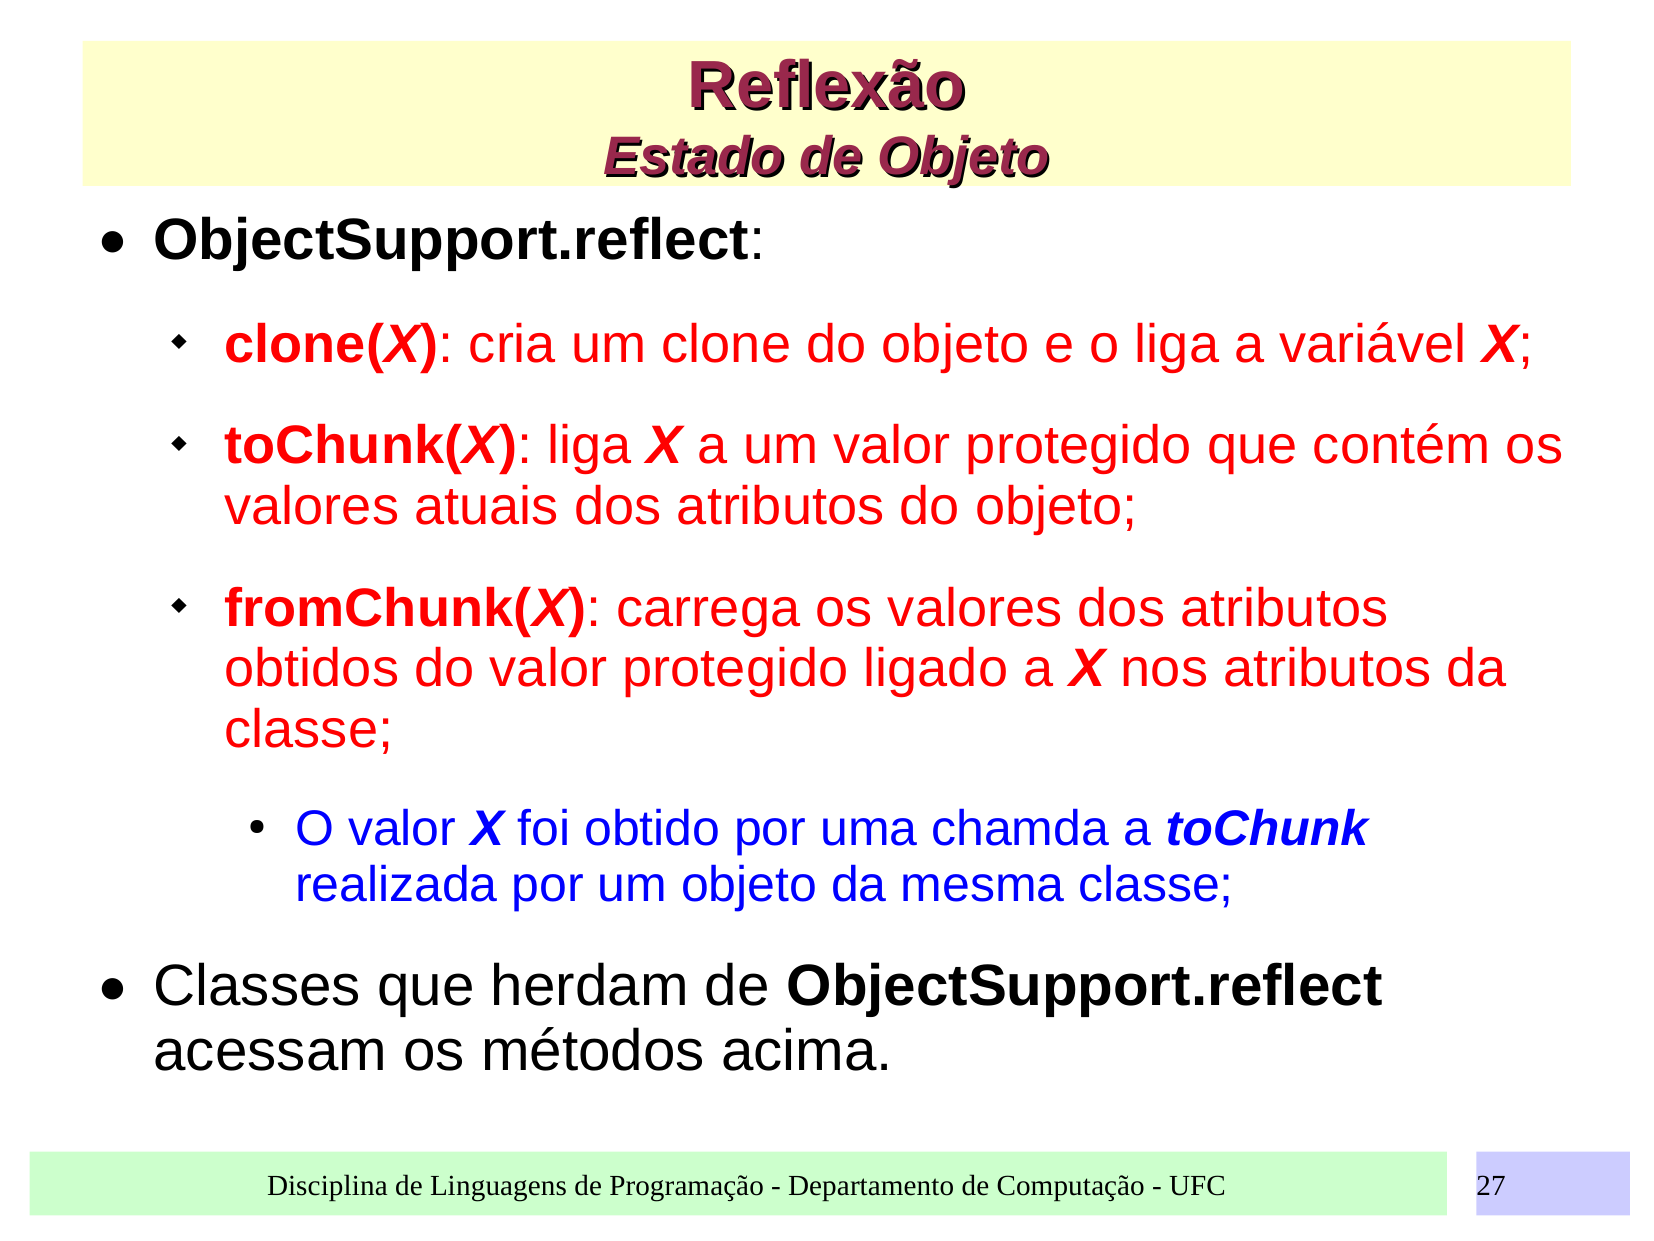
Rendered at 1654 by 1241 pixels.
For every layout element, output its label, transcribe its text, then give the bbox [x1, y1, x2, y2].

text_box Disciplina de Linguagens de Programação - Departamento de Computação - UFC [29, 1151, 1447, 1216]
text_box <número> [1476, 1151, 1630, 1216]
title Reflexão Estado de Objeto [82, 40, 1571, 186]
list ObjectSupport.reflect: clone(X): cria um clone do objeto e o liga a variável X; toChunk(X): liga X a um valor protegido que contém os valores atuais dos atributos do objeto; fromChunk(X): carrega os valores dos atributos obtidos do valor protegido ligado a X nos atributos da classe; O valor X foi obtido por uma chamda a toChunk realizada por um objeto da mesma classe; Classes que herdam de ObjectSupport.reflect acessam os métodos acima. [82, 206, 1571, 1109]
